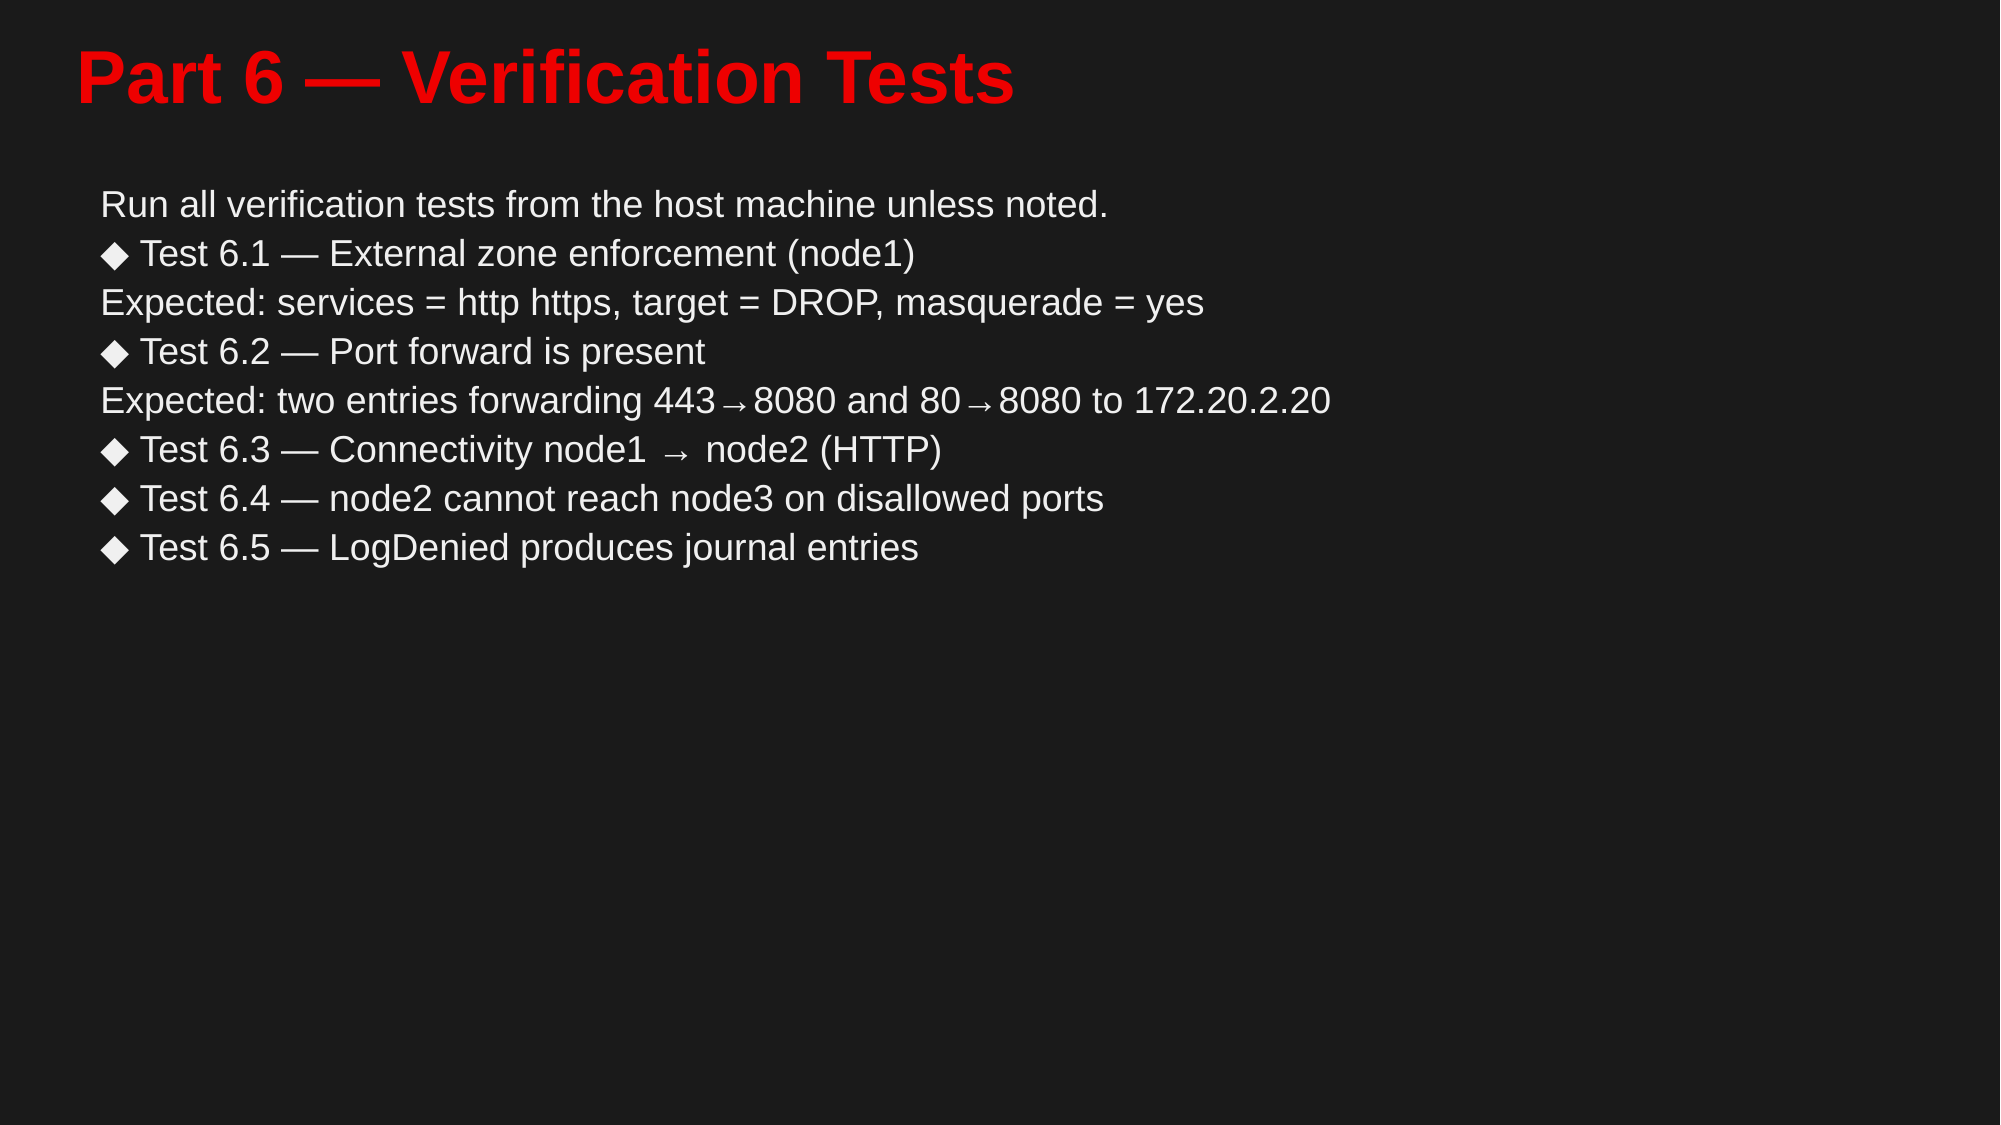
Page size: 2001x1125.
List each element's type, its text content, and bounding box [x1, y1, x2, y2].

text_box Part 6 — Verification Tests [59, 23, 1942, 154]
text_box Run all verification tests from the host machine unless noted. ◆ Test 6.1 — External zone enforcement (node1) Expected: services = http https, target = DROP, masquerade = yes ◆ Test 6.2 — Port forward is present Expected: two entries forwarding 443→8080 and 80→8080 to 172.20.2.20 ◆ Test 6.3 — Connectivity node1 → node2 (HTTP) ◆ Test 6.4 — node2 cannot reach node3 on disallowed ports ◆ Test 6.5 — LogDenied produces journal entries [59, 171, 1942, 1087]
